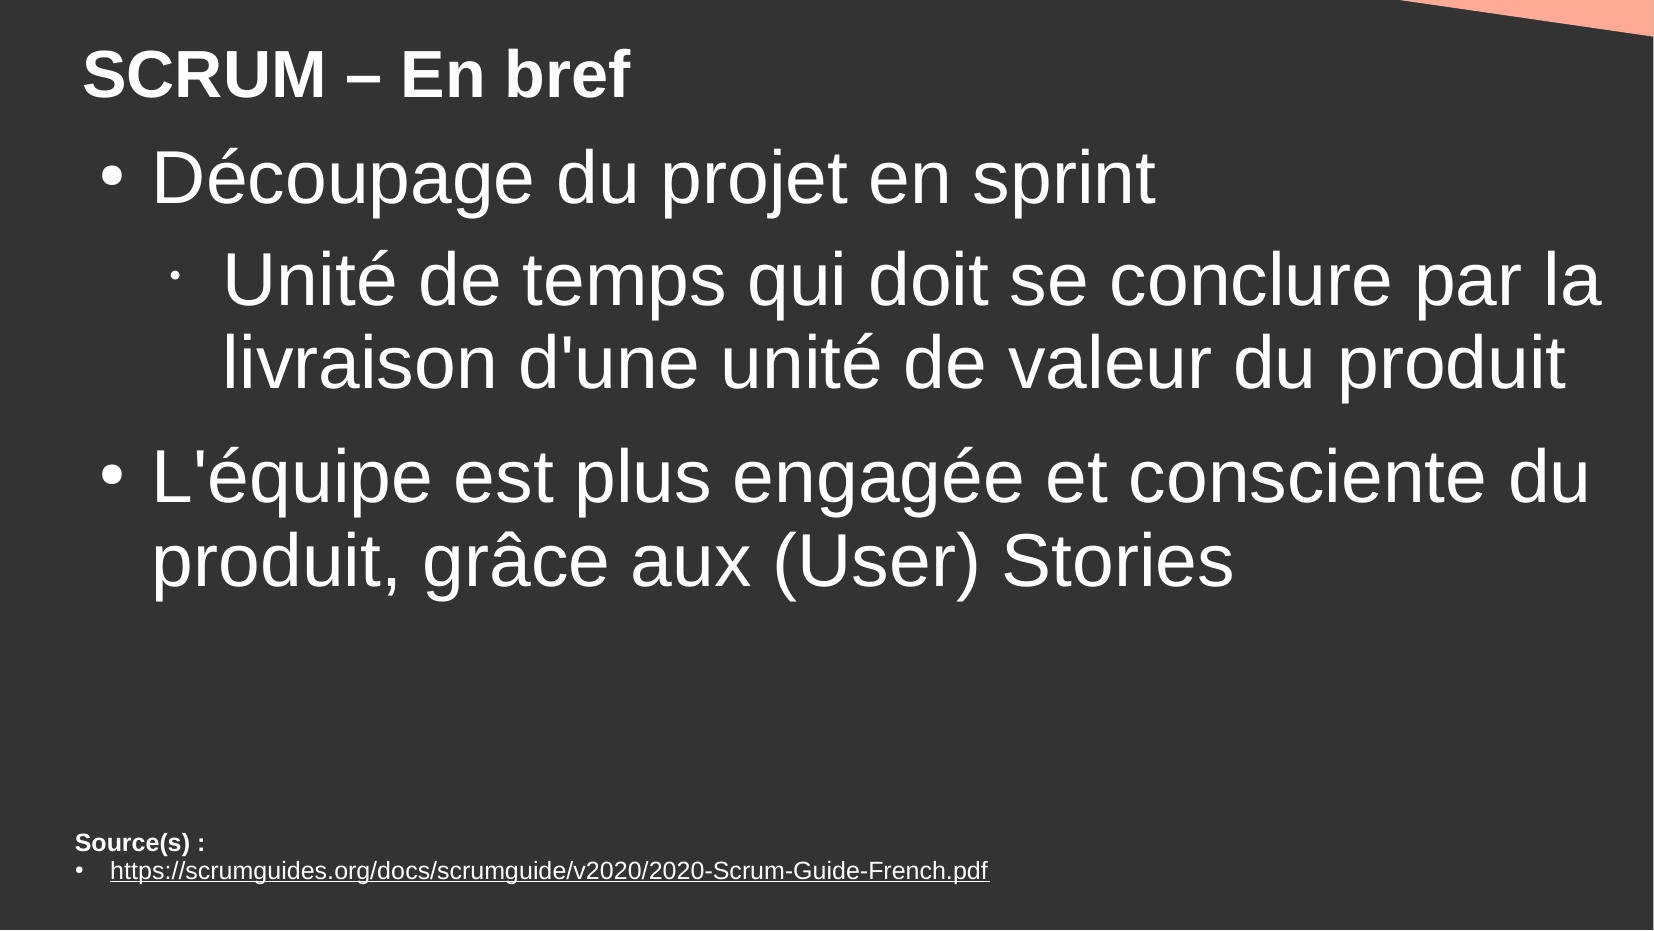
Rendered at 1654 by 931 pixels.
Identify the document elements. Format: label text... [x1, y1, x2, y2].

text_box [1399, 0, 1654, 37]
title SCRUM – En bref [82, 37, 1571, 122]
text_box Source(s) : https://scrumguides.org/docs/scrumguide/v2020/2020-Scrum-Guide-French.pdf [60, 821, 1546, 921]
list Découpage du projet en sprint Unité de temps qui doit se conclure par la livraison d'une unité de valeur du produit L'équipe est plus engagée et consciente du produit, grâce aux (User) Stories [80, 135, 1620, 777]
